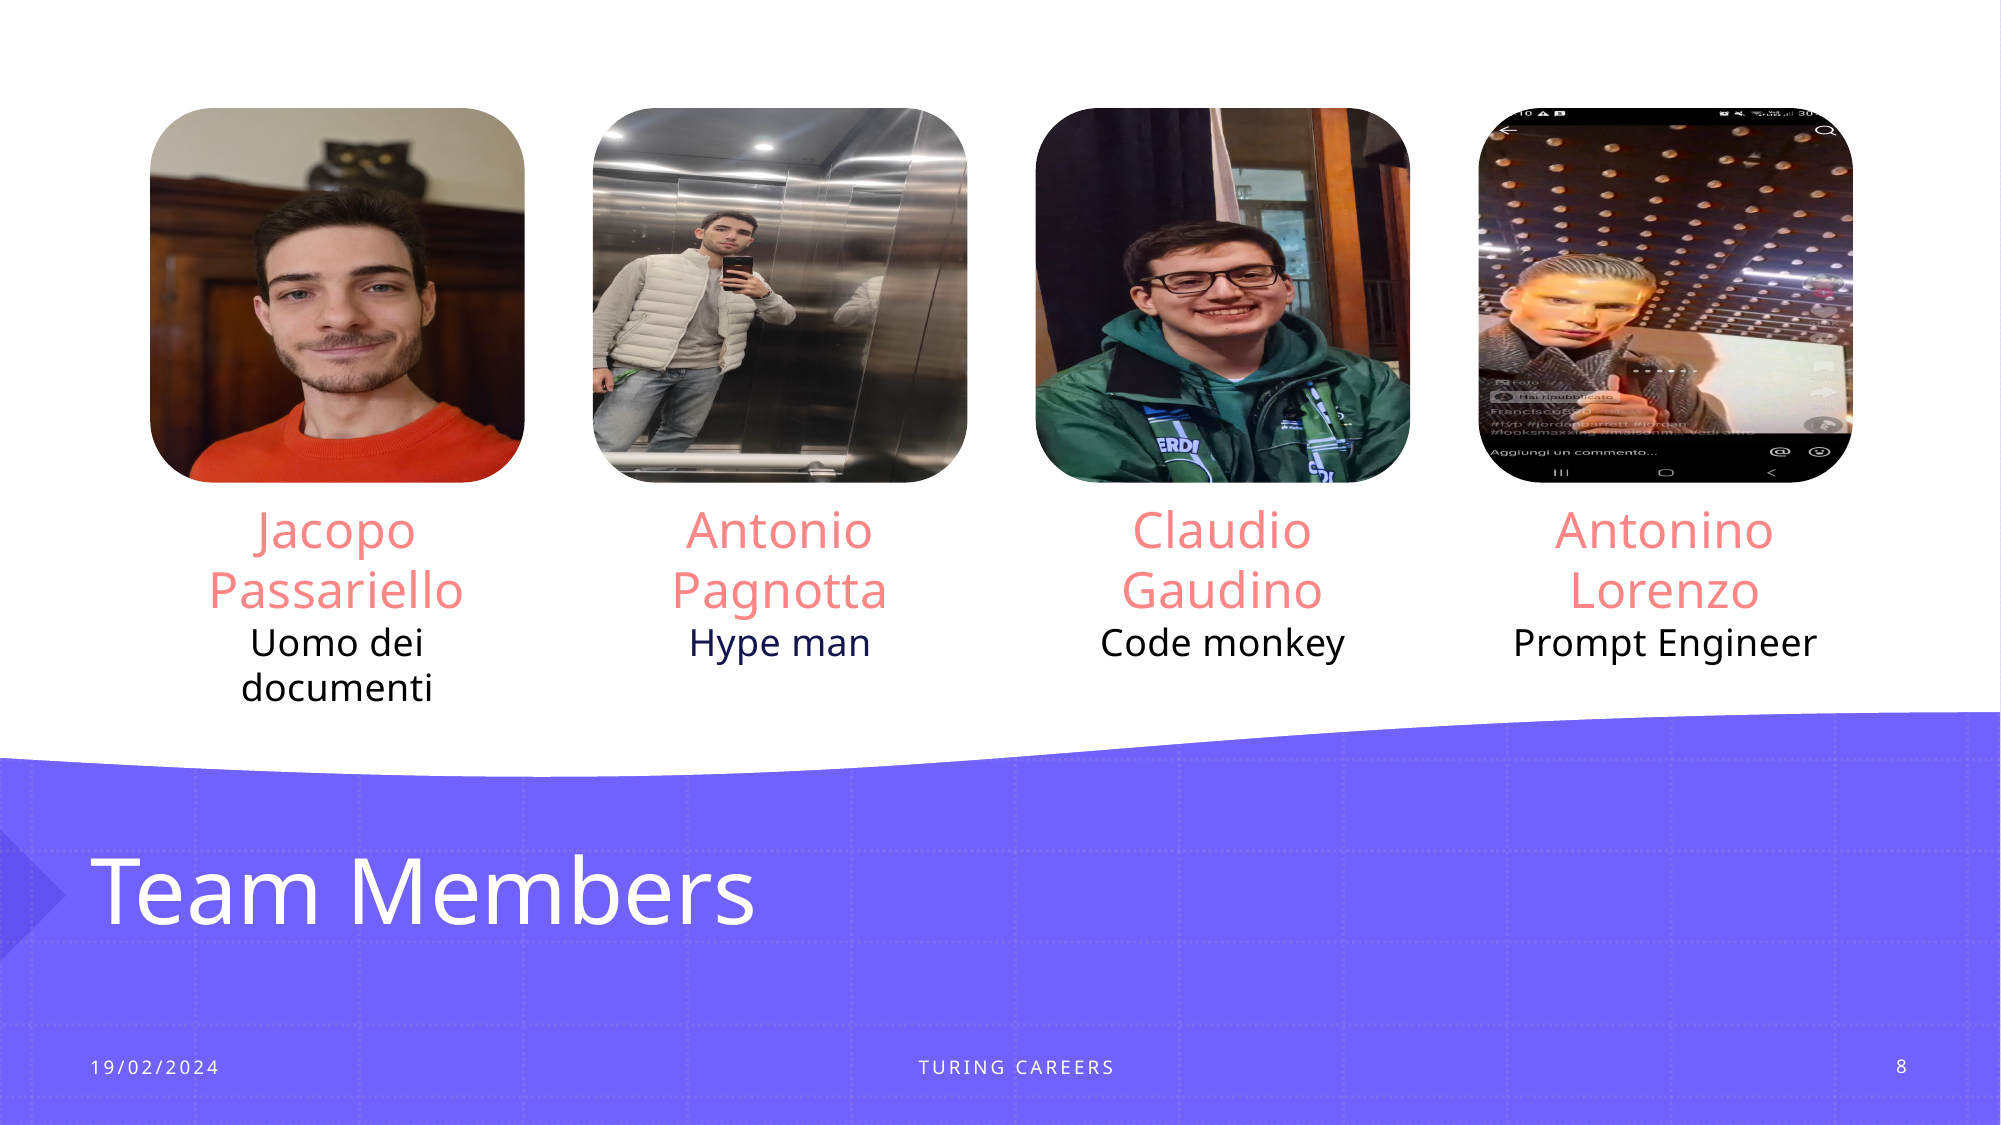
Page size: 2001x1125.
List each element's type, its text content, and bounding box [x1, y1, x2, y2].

text_box 8 [1835, 1037, 1967, 1098]
title Team Members [75, 764, 1838, 1025]
text_box [1478, 108, 1853, 483]
text_box TURING CAREERS [689, 1036, 1343, 1097]
text_box Antonio Pagnotta Hype man [591, 498, 969, 576]
text_box 19/02/2024 [75, 1037, 496, 1098]
text_box Jacopo Passariello Uomo dei documenti [148, 498, 526, 576]
text_box [1035, 108, 1411, 483]
text_box Antonino Lorenzo Prompt Engineer [1477, 498, 1855, 576]
text_box [592, 108, 968, 483]
text_box [150, 108, 525, 483]
text_box Claudio Gaudino Code monkey [1034, 498, 1412, 576]
